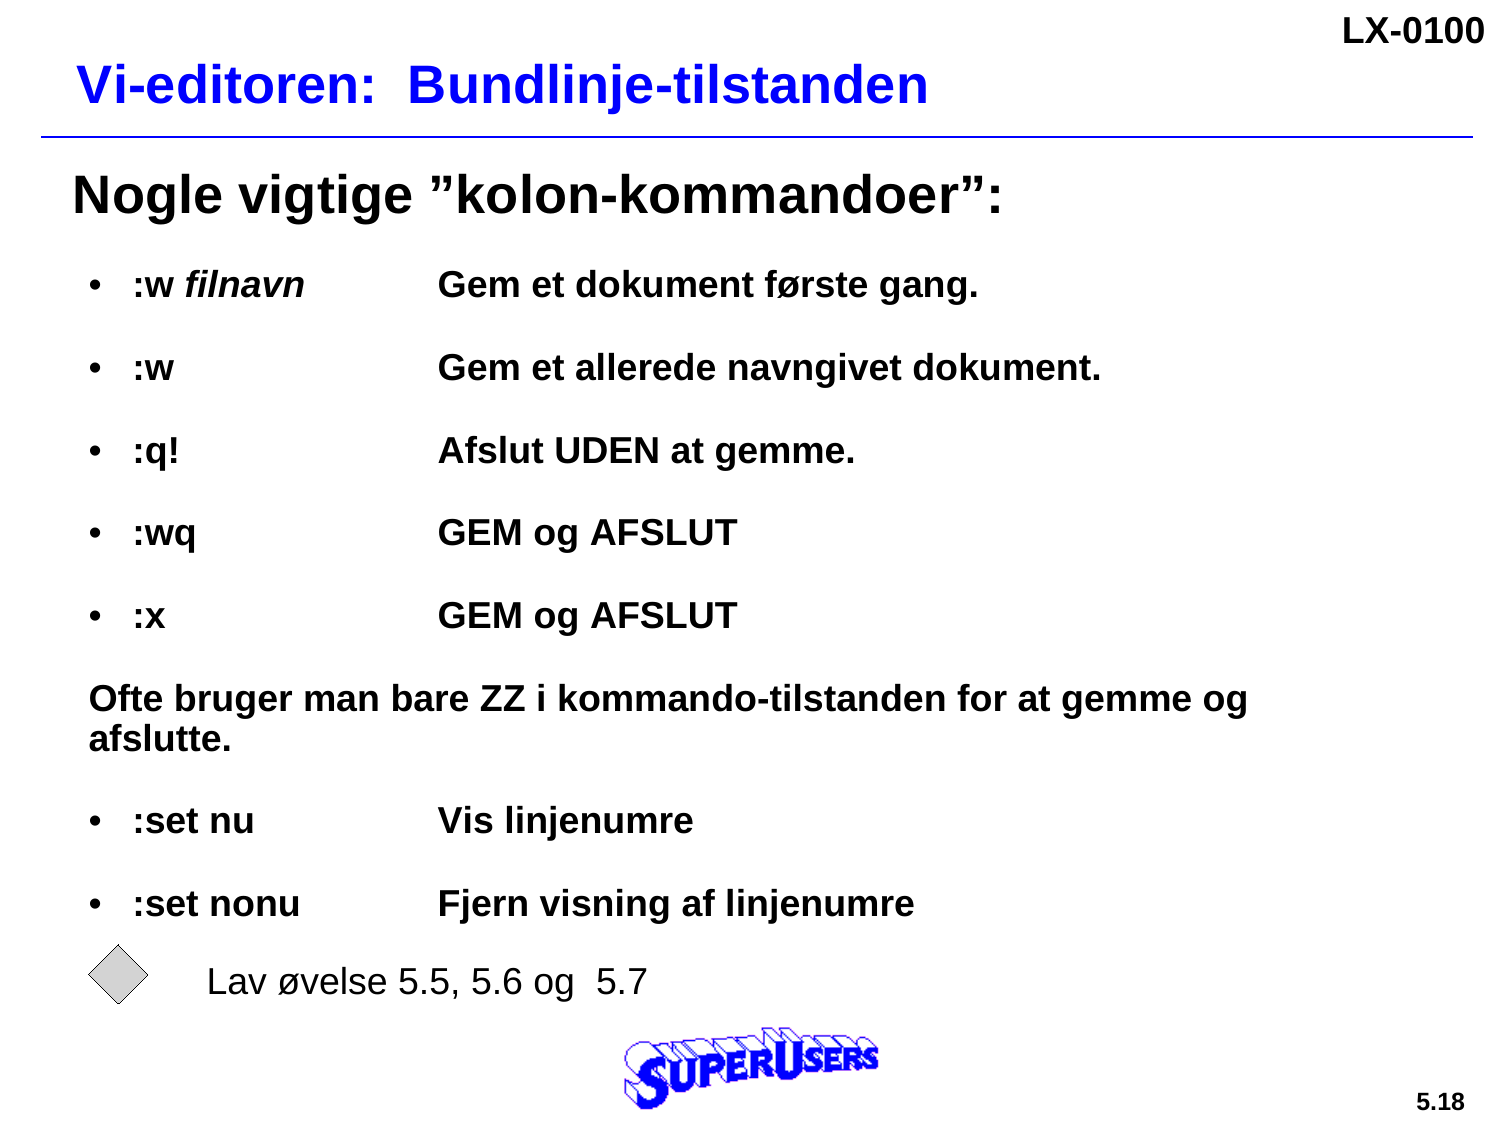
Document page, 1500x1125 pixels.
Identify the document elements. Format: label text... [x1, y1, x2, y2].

list Nogle vigtige ”kolon-kommandoer”: [58, 160, 1388, 237]
picture [620, 1023, 880, 1111]
text_box [88, 944, 148, 1004]
list :w filnavn Gem et dokument første gang. :w Gem et allerede navngivet dokument. :q! Afslut UDEN at gemme. :wq GEM og AFSLUT :x GEM og AFSLUT Ofte bruger man bare ZZ i kommando-tilstanden for at gemme og afslutte. :set nu Vis linjenumre :set nonu Fjern visning af linjenumre [88, 265, 1388, 1010]
title Vi-editoren: Bundlinje-tilstanden [76, 39, 1424, 126]
text_box Lav øvelse 5.5, 5.6 og 5.7 [206, 957, 922, 1015]
